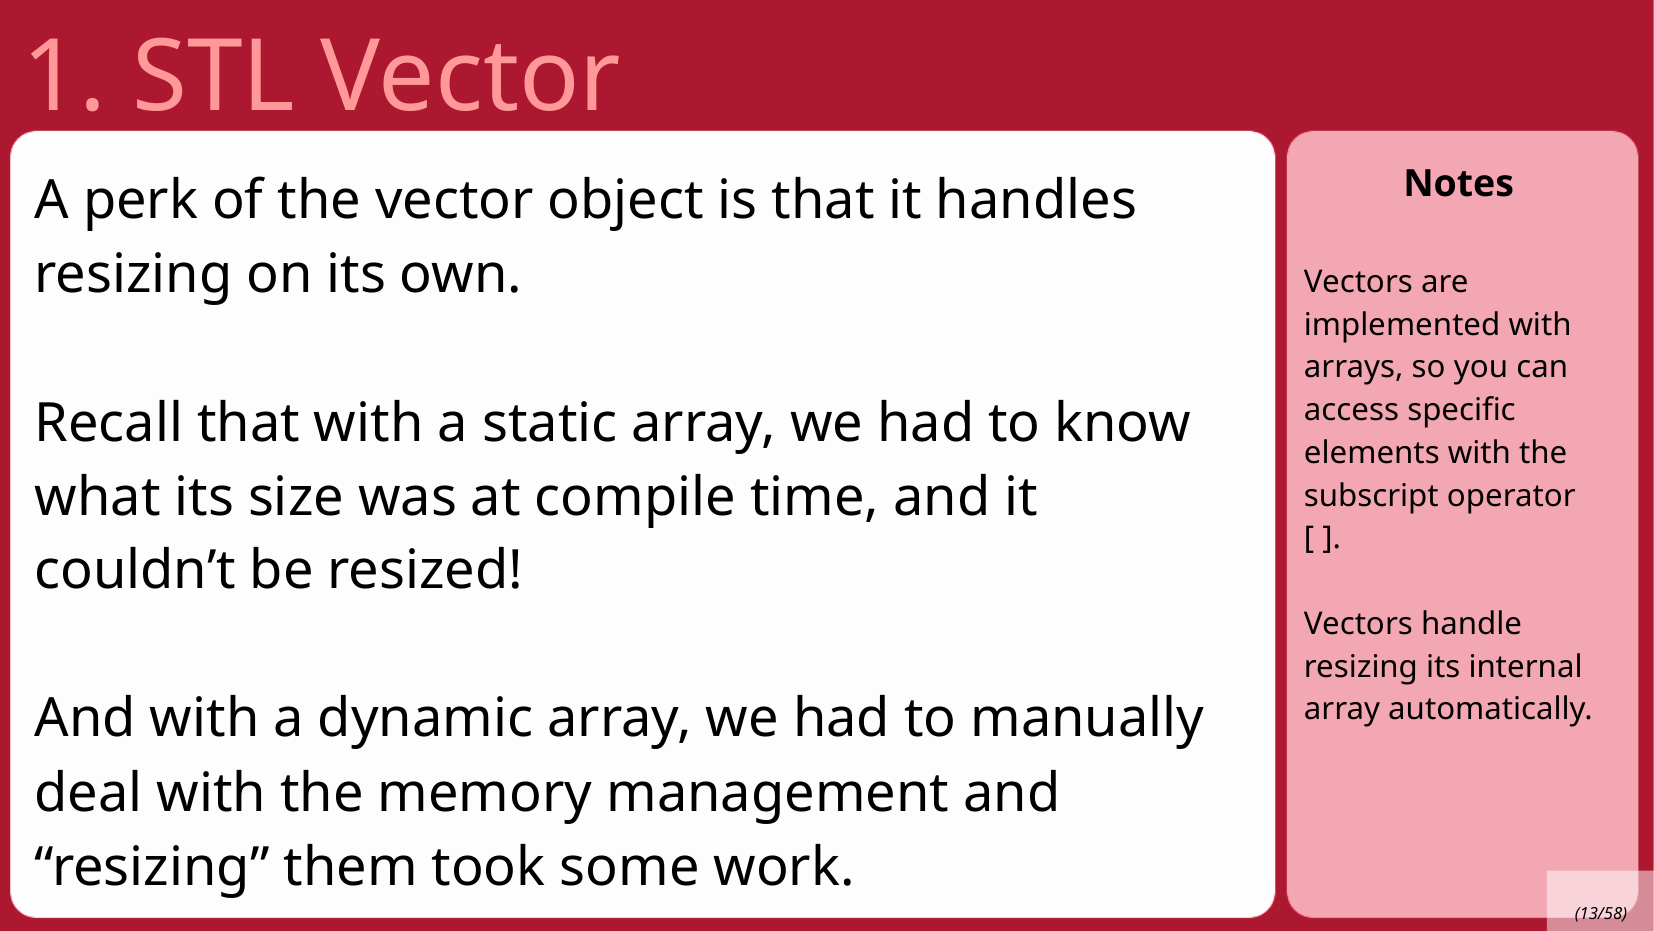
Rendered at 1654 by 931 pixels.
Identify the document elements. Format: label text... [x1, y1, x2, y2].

picture [0, 0, 1654, 931]
text_box (<number>/58) [1546, 877, 1654, 931]
text_box A perk of the vector object is that it handles resizing on its own. Recall that with a static array, we had to know what its size was at compile time, and it couldn’t be resized! And with a dynamic array, we had to manually deal with the memory management and “resizing” them took some work. [34, 160, 1248, 769]
title 1. STL Vector [22, 7, 1511, 136]
text_box Notes Vectors are implemented with arrays, so you can access specific elements with the subscript operator [ ]. Vectors handle resizing its internal array automatically. [1289, 149, 1629, 601]
